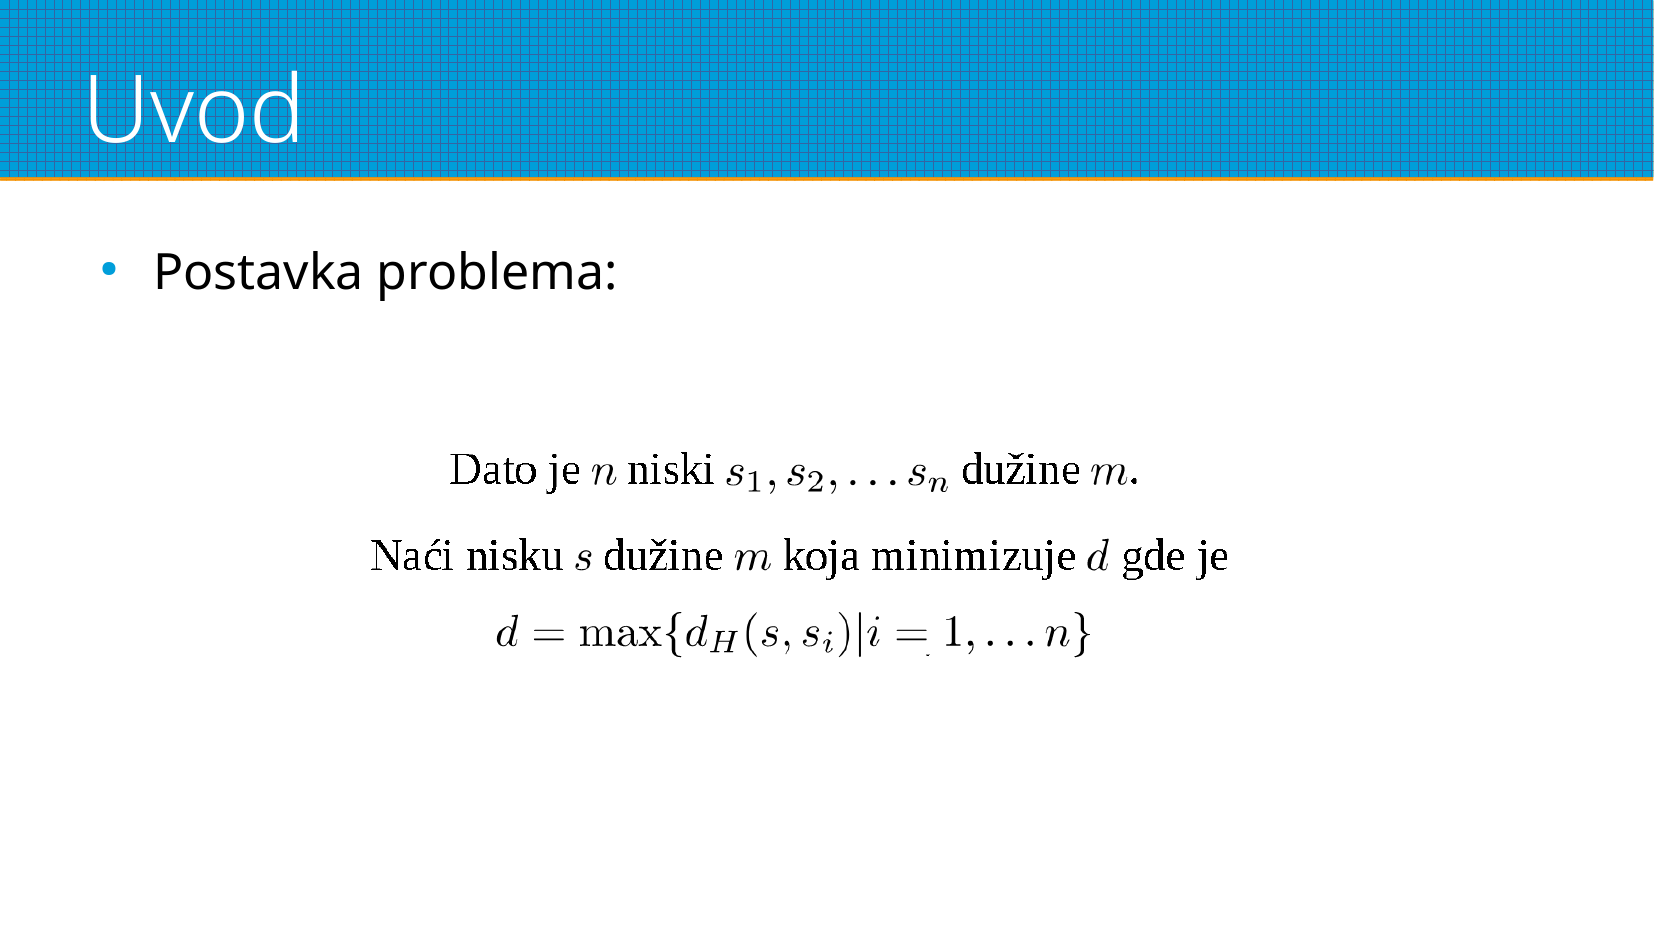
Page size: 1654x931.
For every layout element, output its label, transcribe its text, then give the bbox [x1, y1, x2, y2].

picture [337, 403, 1276, 713]
title Uvod [82, 14, 1571, 171]
list Postavka problema: [82, 236, 1563, 811]
